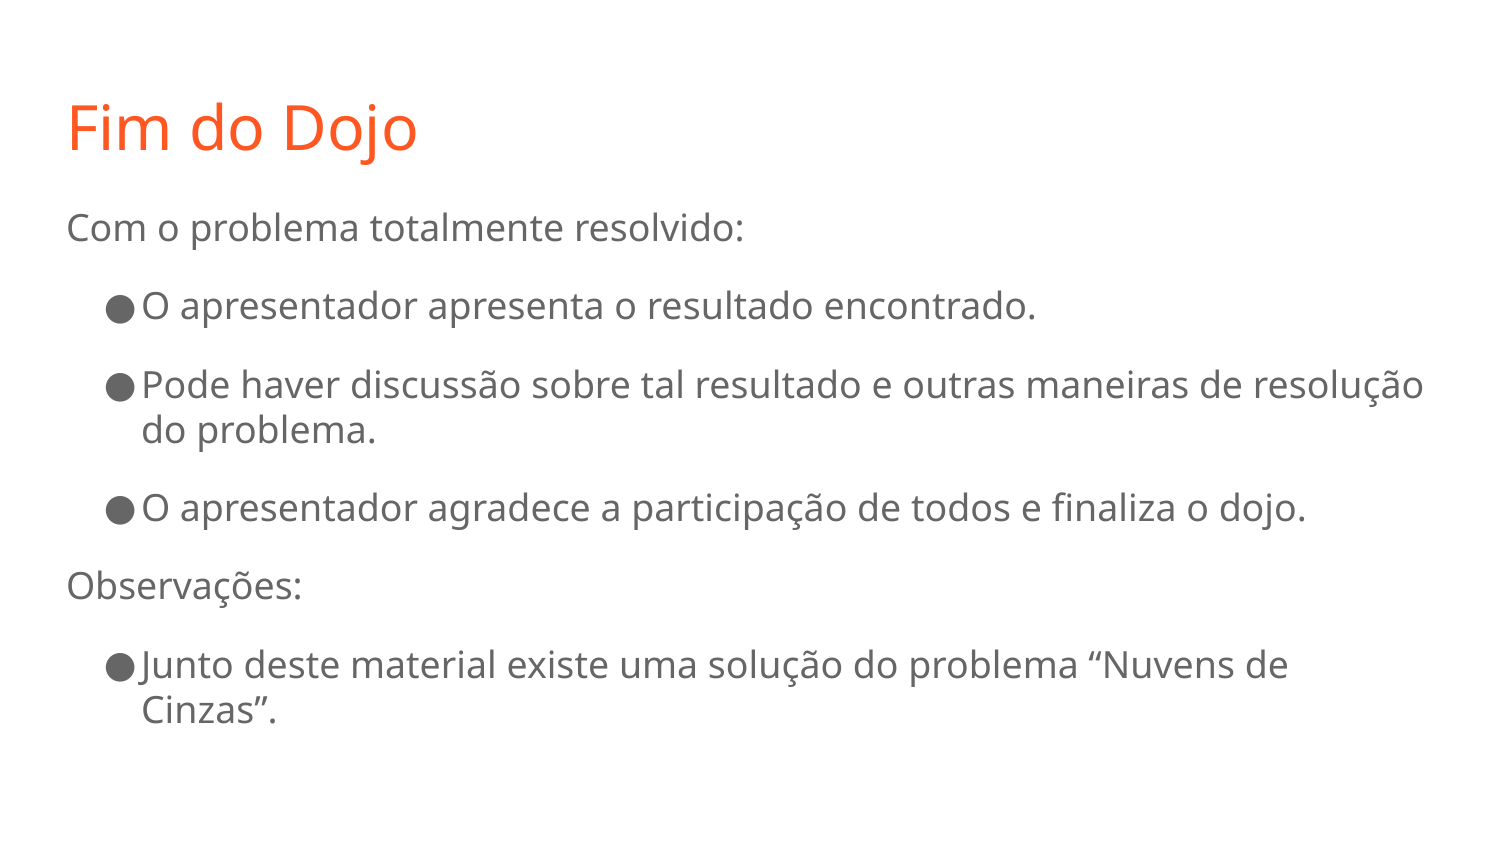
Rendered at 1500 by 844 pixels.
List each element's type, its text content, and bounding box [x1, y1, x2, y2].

title Fim do Dojo [51, 72, 1449, 167]
list Com o problema totalmente resolvido: O apresentador apresenta o resultado encontrado. Pode haver discussão sobre tal resultado e outras maneiras de resolução do problema. O apresentador agradece a participação de todos e finaliza o dojo. Observações: Junto deste material existe uma solução do problema “Nuvens de Cinzas”. [51, 189, 1449, 750]
